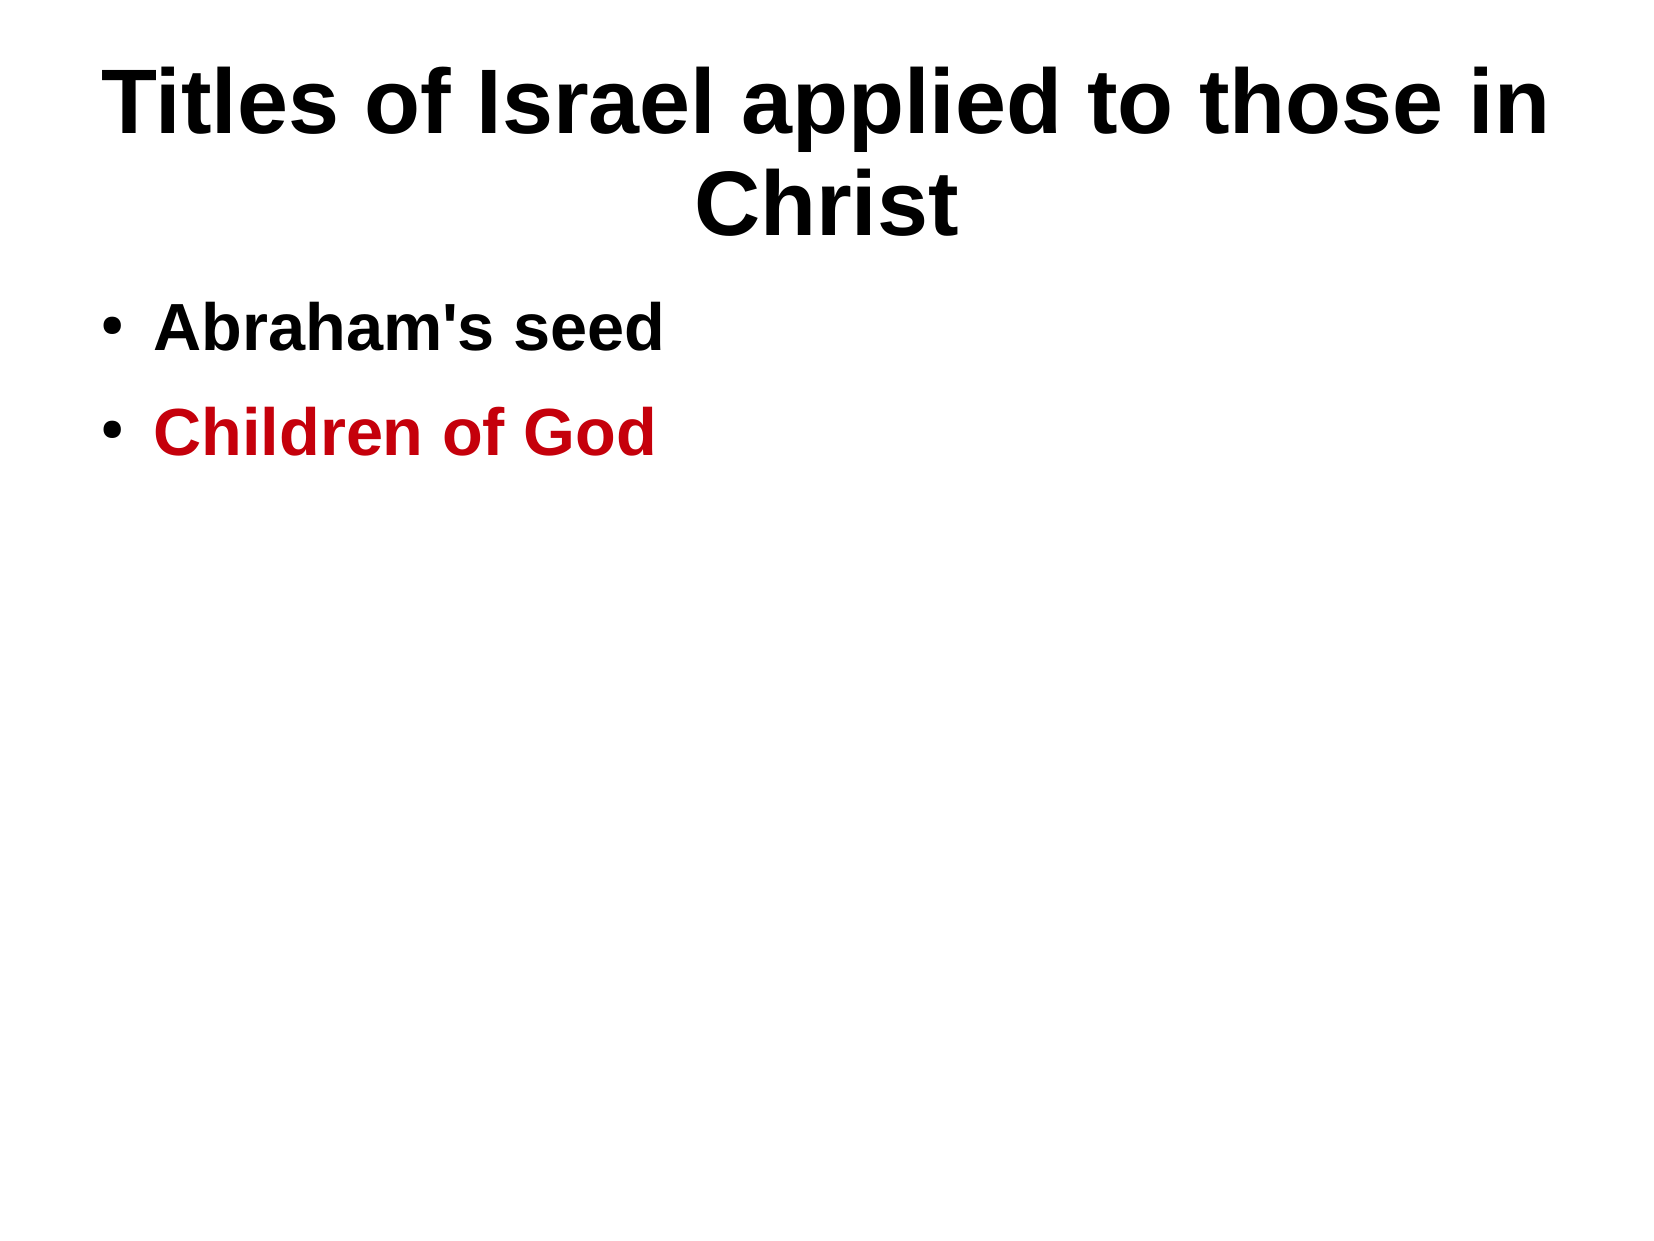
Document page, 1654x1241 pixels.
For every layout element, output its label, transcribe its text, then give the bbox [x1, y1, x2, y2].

title Titles of Israel applied to those in Christ [82, 49, 1571, 257]
list Abraham's seed Children of God [82, 290, 1571, 1109]
